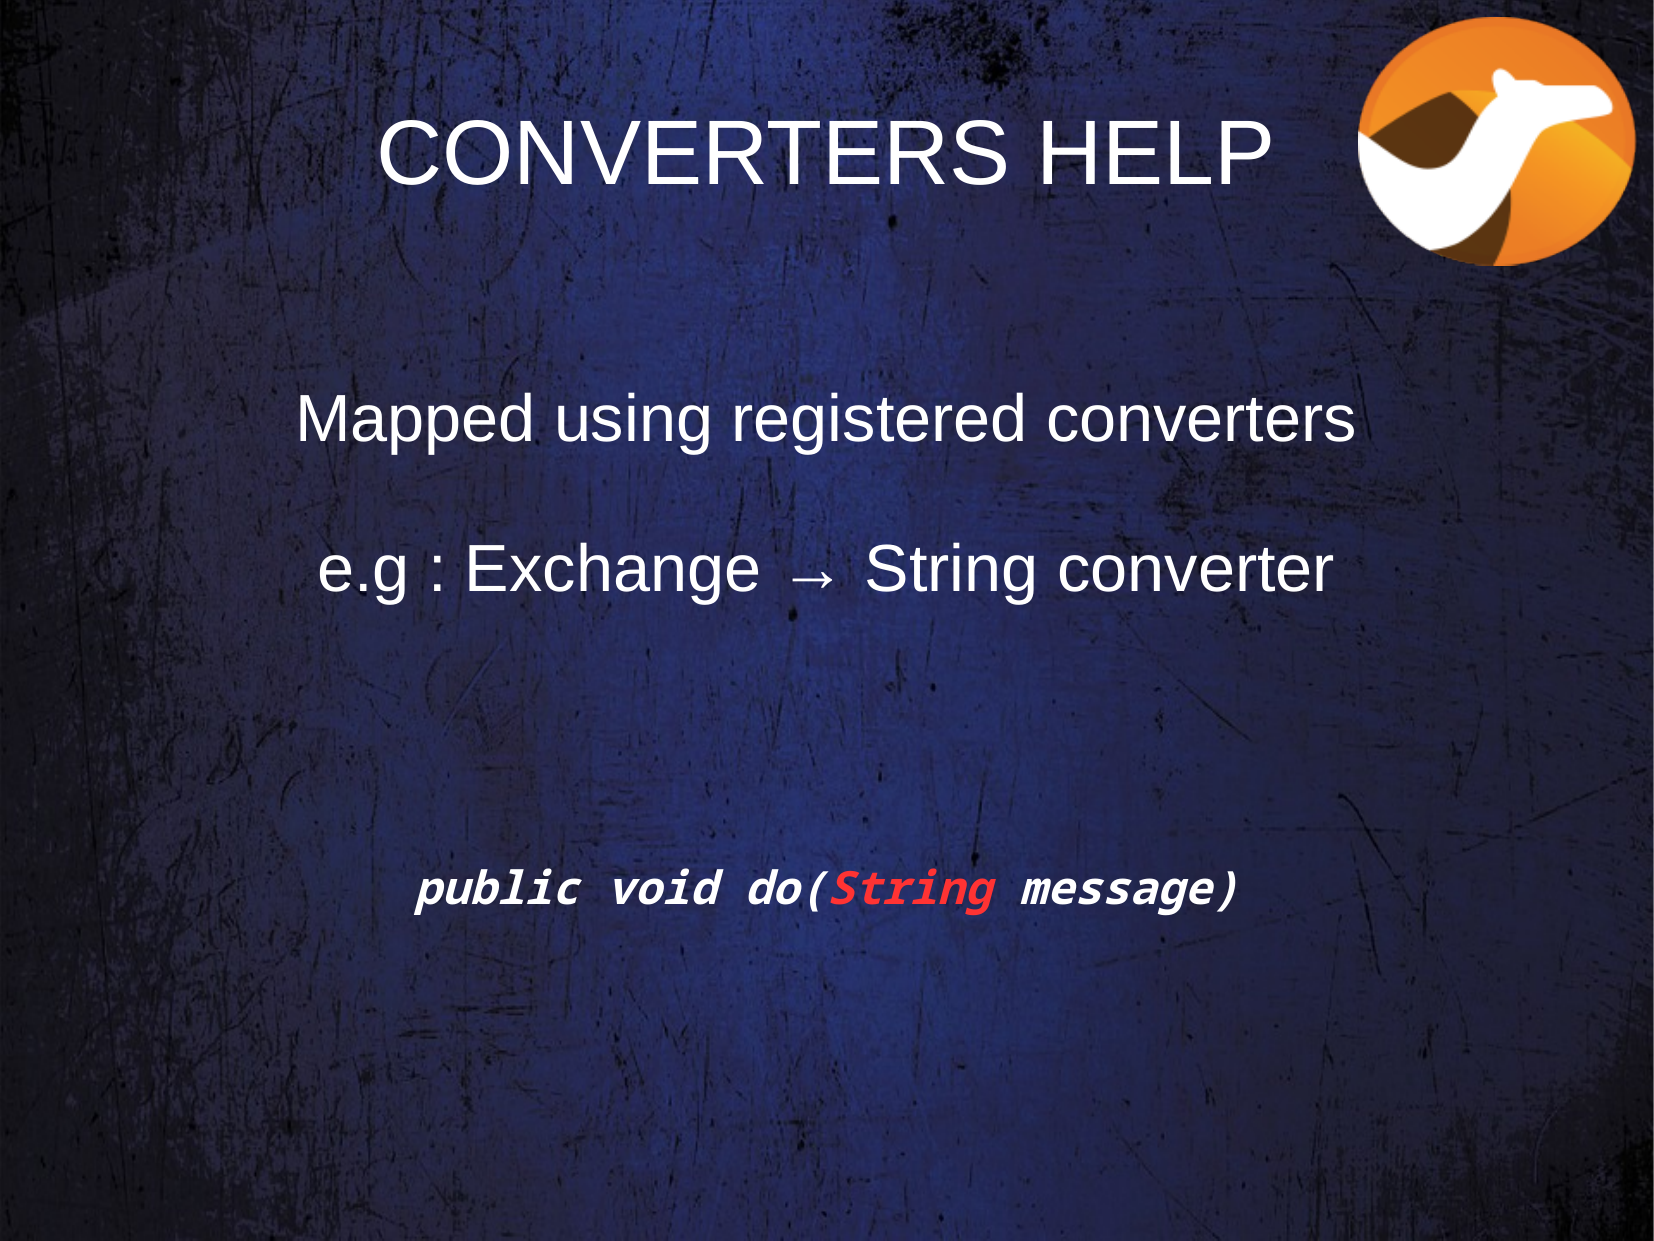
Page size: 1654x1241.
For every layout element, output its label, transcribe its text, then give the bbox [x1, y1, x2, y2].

title CONVERTERS HELP [82, 49, 1358, 257]
picture [0, 0, 1654, 1241]
subtitle Mapped using registered converters e.g : Exchange → String converter public void do(String message) [82, 290, 1571, 1010]
